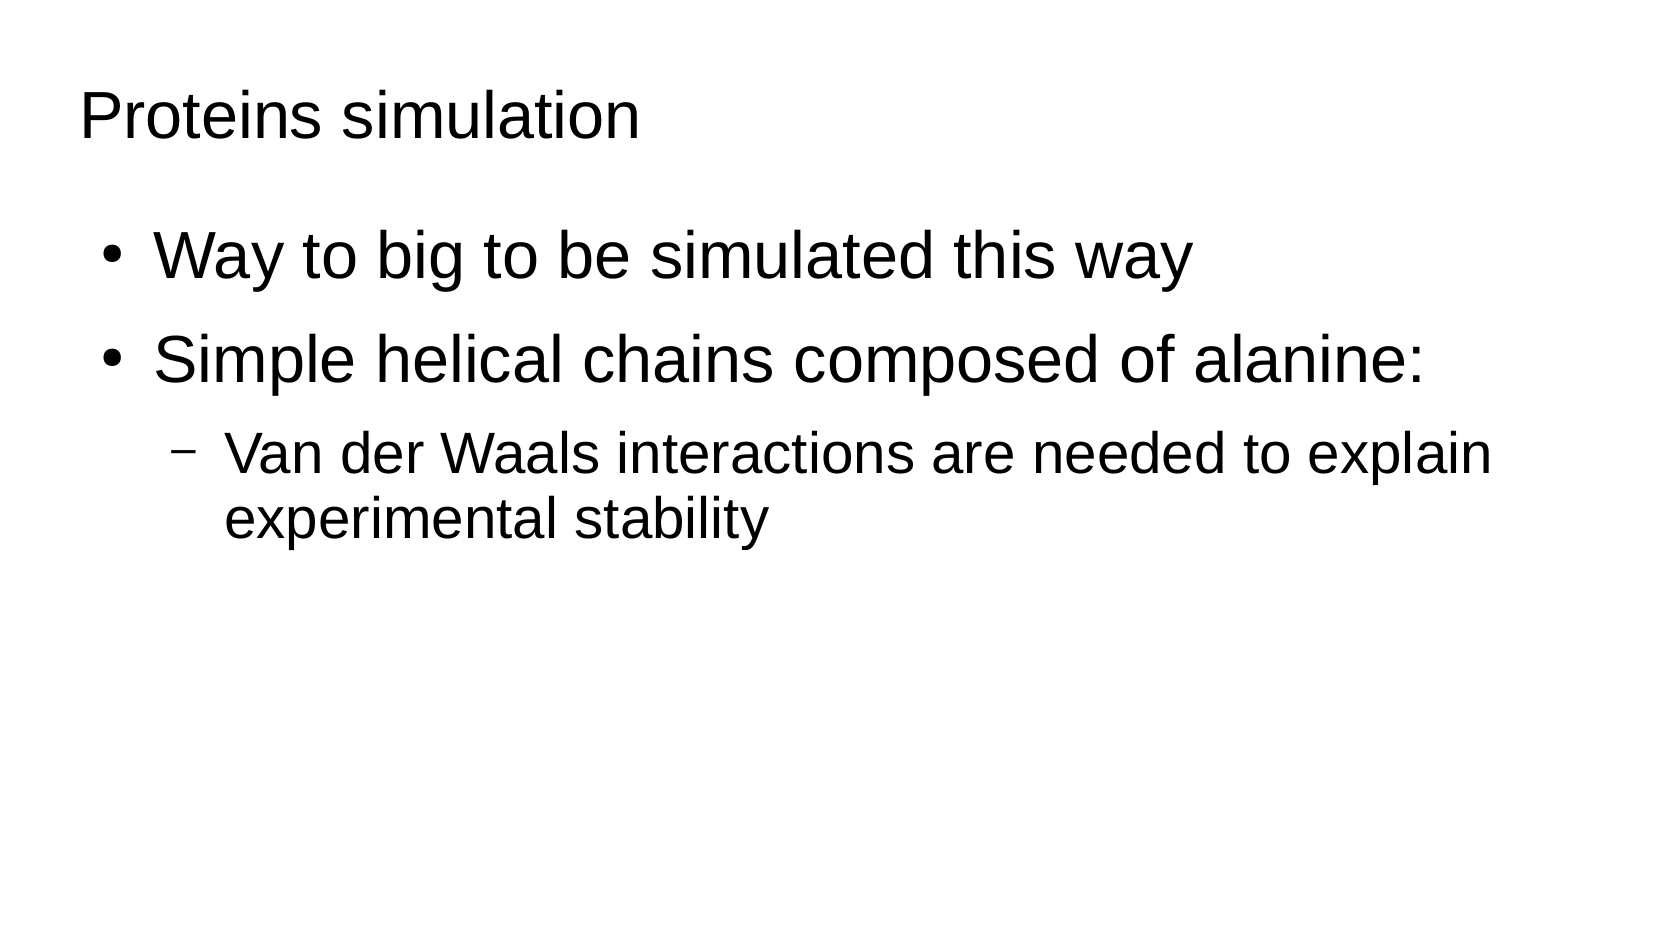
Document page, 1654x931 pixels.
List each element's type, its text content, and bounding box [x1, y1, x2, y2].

list Way to big to be simulated this way Simple helical chains composed of alanine: Van der Waals interactions are needed to explain experimental stability [82, 217, 1571, 758]
title Proteins simulation [79, 37, 1568, 194]
